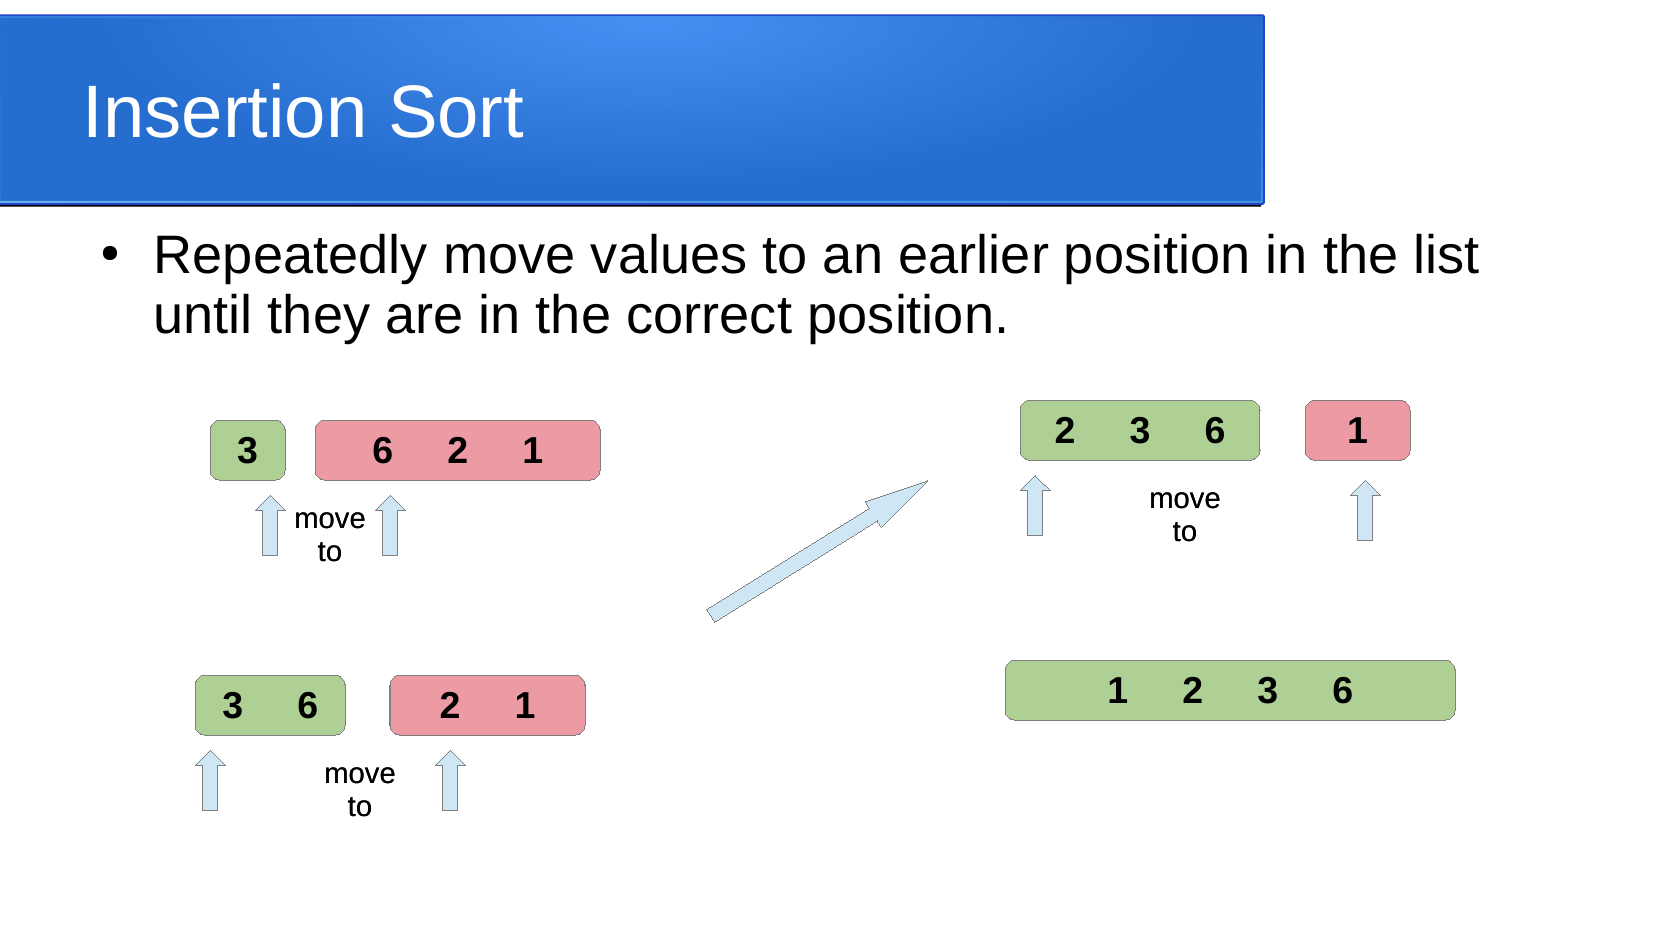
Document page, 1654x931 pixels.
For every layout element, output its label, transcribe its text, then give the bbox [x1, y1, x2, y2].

text_box move to [1125, 475, 1246, 556]
text_box move to [300, 750, 421, 831]
list Repeatedly move values to an earlier position in the list until they are in the correct position. [82, 224, 1571, 376]
text_box 3 [210, 420, 286, 481]
text_box move to [270, 495, 391, 576]
text_box [706, 480, 928, 623]
text_box 1 2 3 6 [1005, 660, 1456, 721]
text_box [391, 495, 406, 556]
text_box 2 3 6 [1020, 400, 1261, 461]
text_box 2 1 [390, 675, 586, 736]
text_box [1020, 475, 1051, 536]
text_box [435, 750, 466, 811]
text_box 3 6 [195, 675, 346, 736]
title Insertion Sort [82, 35, 1235, 189]
text_box [1350, 480, 1381, 541]
text_box 1 [1305, 400, 1411, 461]
text_box [195, 750, 226, 811]
text_box [255, 495, 270, 556]
text_box 6 2 1 [315, 420, 601, 481]
